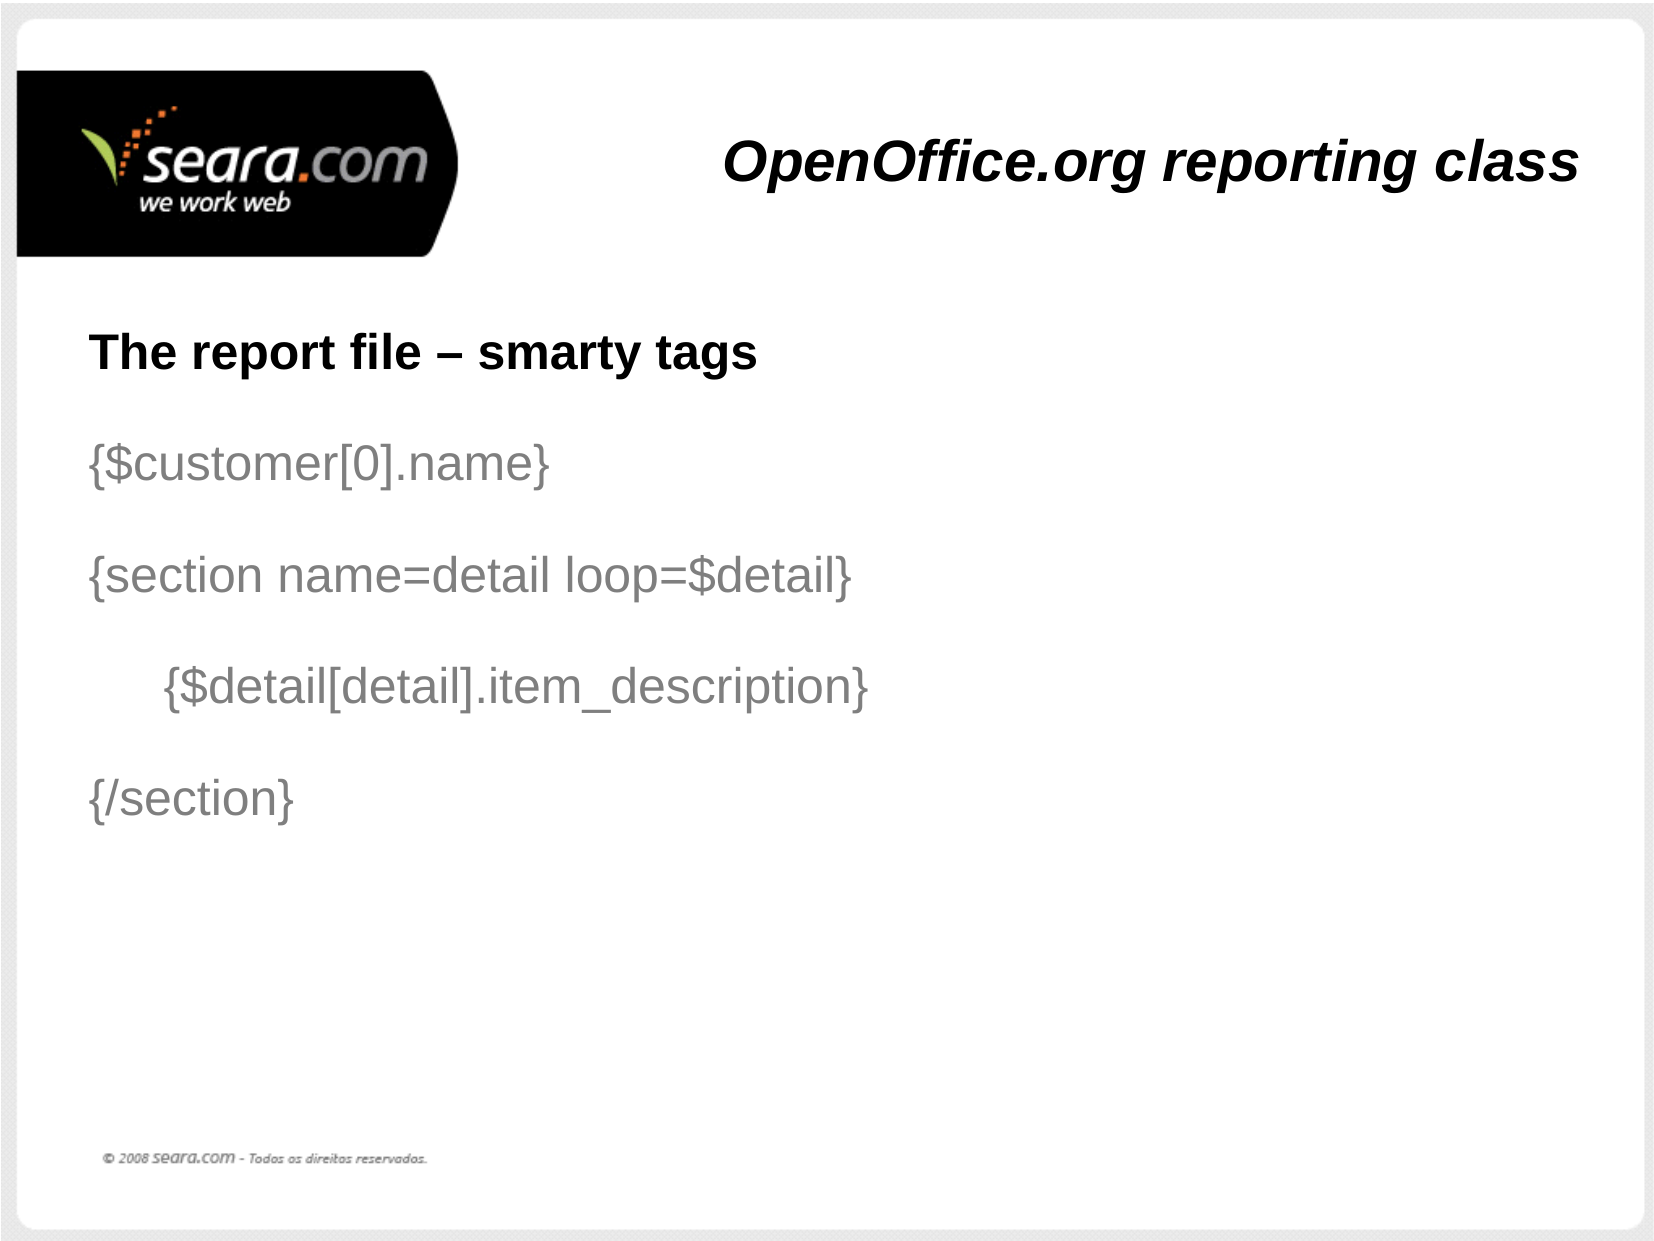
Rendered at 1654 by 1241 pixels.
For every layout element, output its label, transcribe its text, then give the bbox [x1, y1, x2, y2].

text_box The report file – smarty tags {$customer[0].name} {section name=detail loop=$detail} {$detail[detail].item_description} {/section} [88, 324, 1566, 994]
title OpenOffice.org reporting class [531, 89, 1582, 237]
